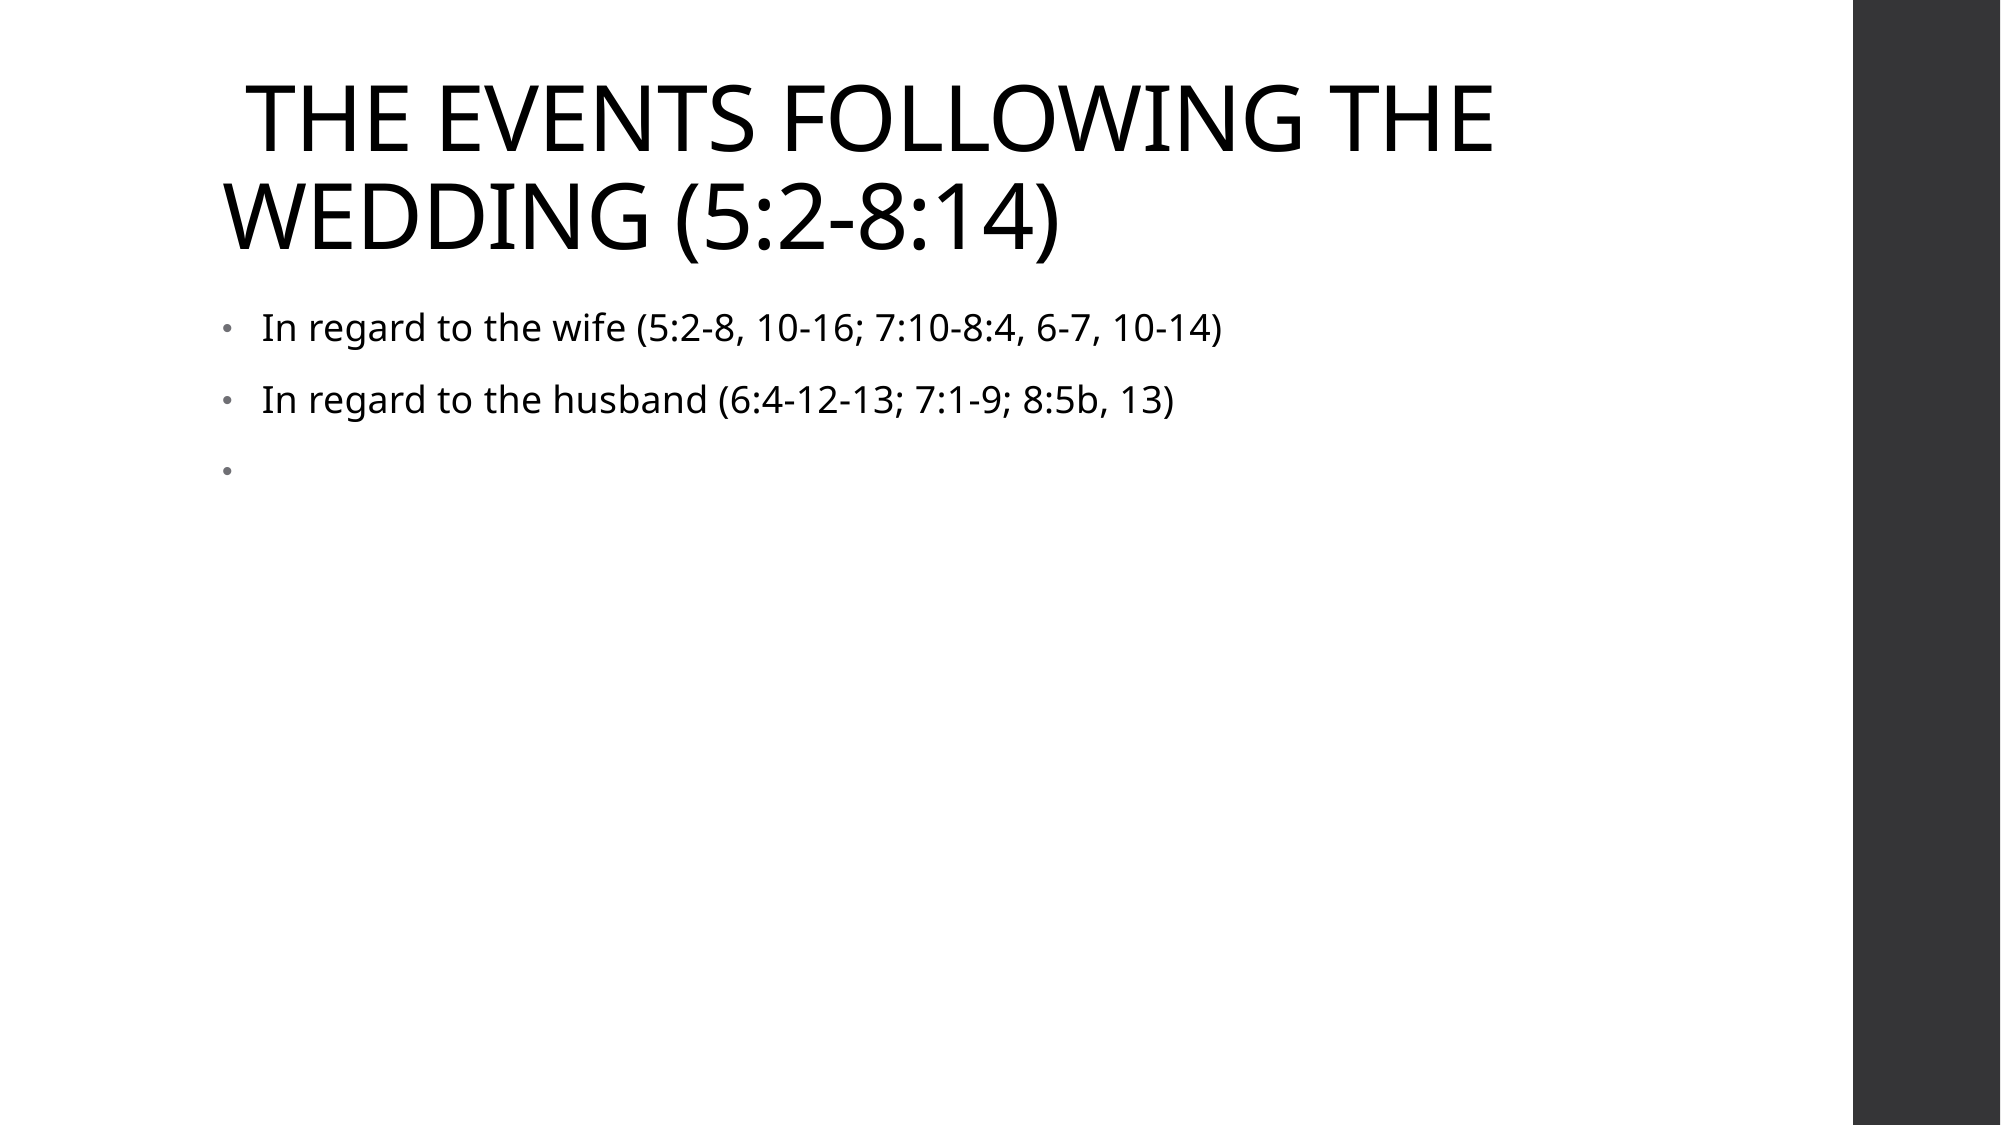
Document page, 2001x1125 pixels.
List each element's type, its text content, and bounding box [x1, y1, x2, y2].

title THE EVENTS FOLLOWING THE WEDDING (5:2-8:14) [206, 60, 1797, 278]
list In regard to the wife (5:2-8, 10-16; 7:10-8:4, 6-7, 10-14) In regard to the husband (6:4-12-13; 7:1-9; 8:5b, 13) [206, 299, 1617, 1014]
